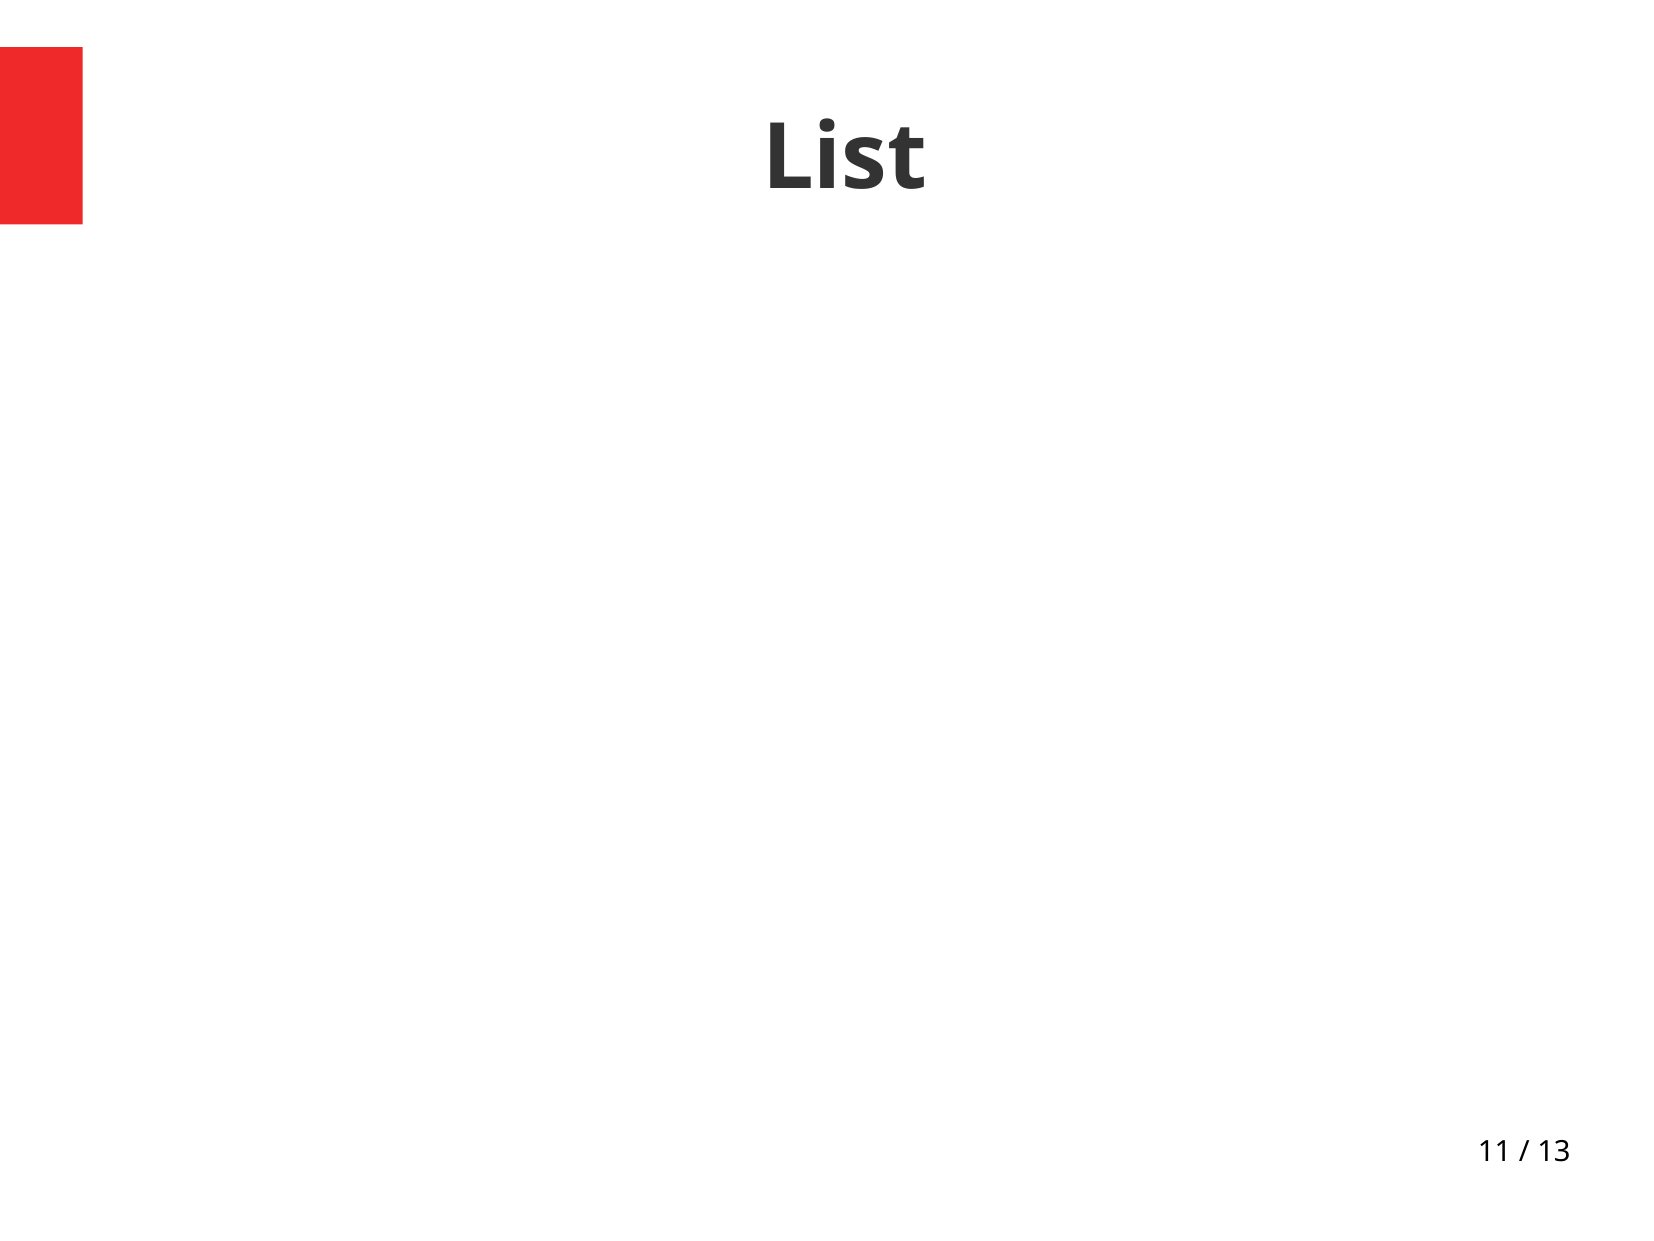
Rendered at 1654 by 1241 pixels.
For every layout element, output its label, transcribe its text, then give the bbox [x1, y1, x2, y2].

title List [118, 49, 1571, 257]
